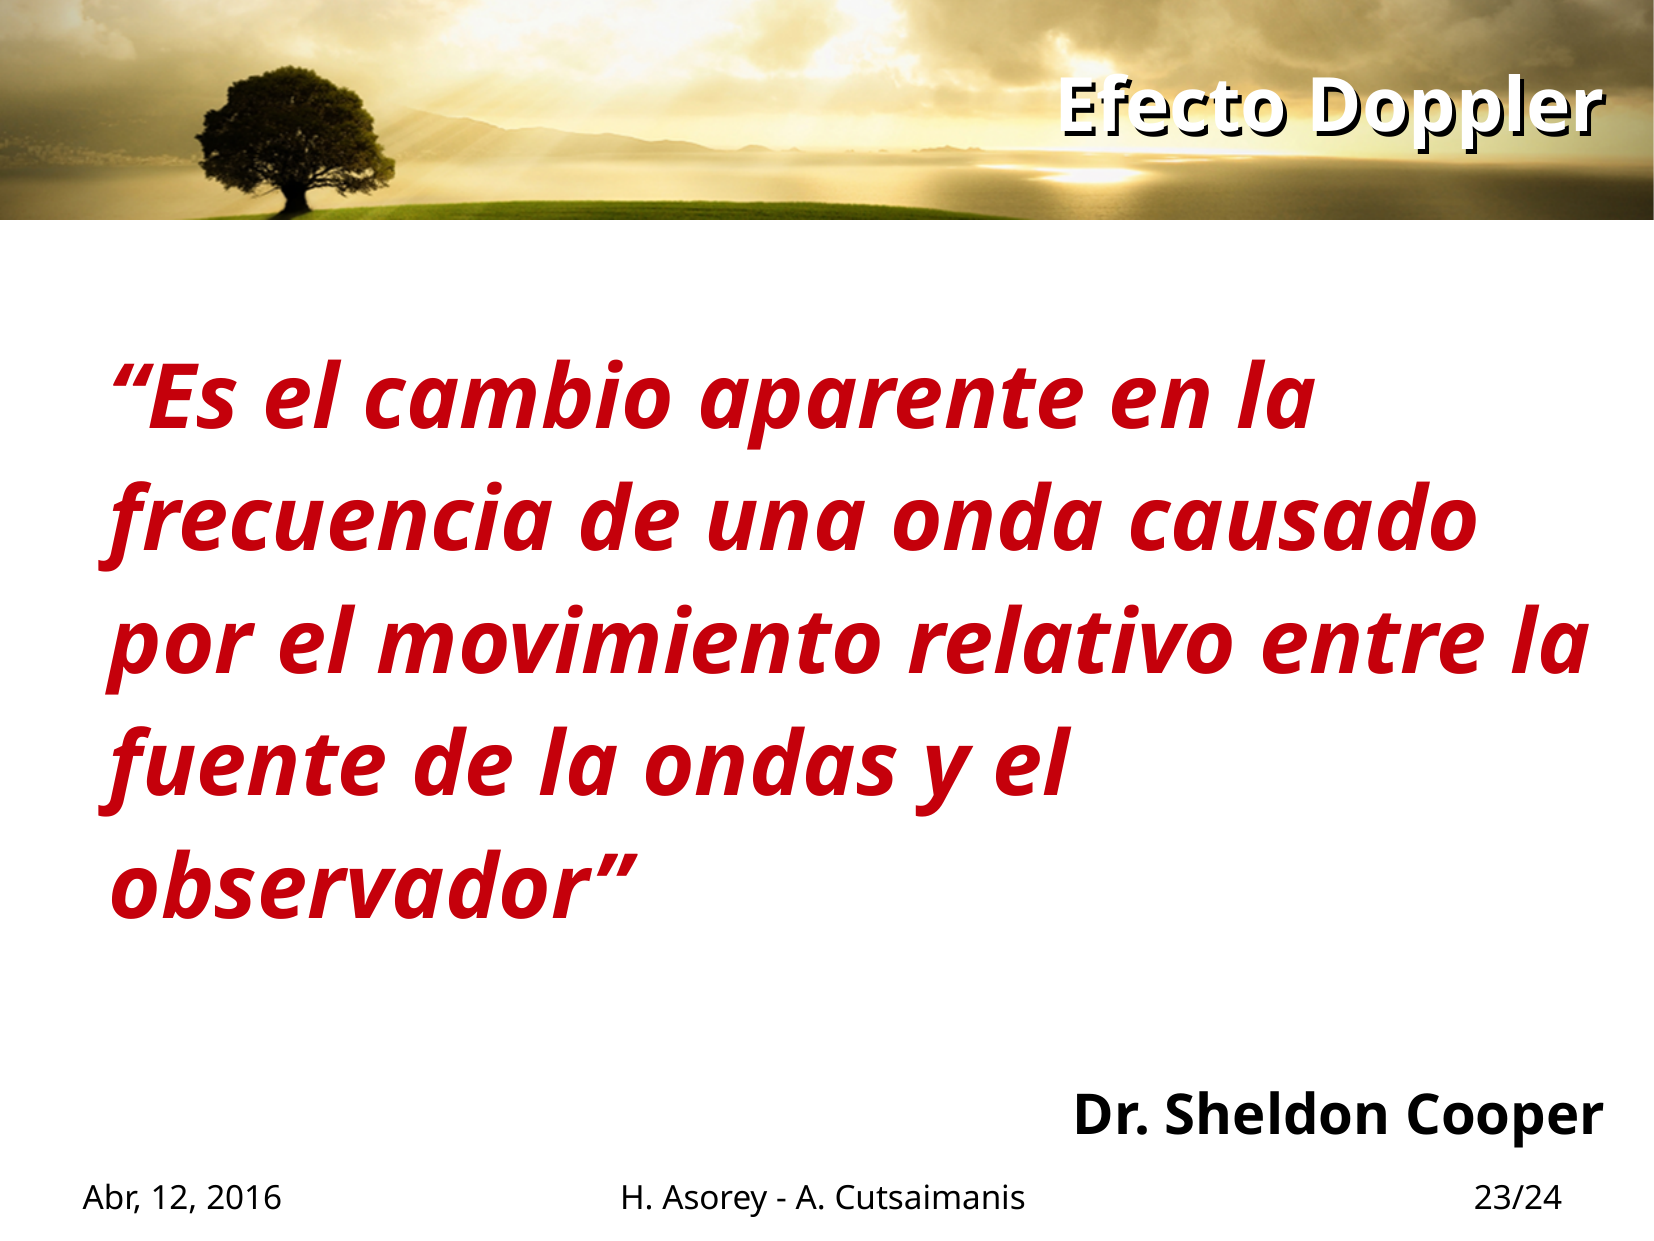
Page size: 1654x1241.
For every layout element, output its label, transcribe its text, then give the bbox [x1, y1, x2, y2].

list “Es el cambio aparente en la frecuencia de una onda causado por el movimiento relativo entre la fuente de la ondas y el observador” Dr. Sheldon Cooper [45, 255, 1606, 1156]
picture [0, 0, 1654, 220]
title Efecto Doppler [45, 15, 1606, 191]
